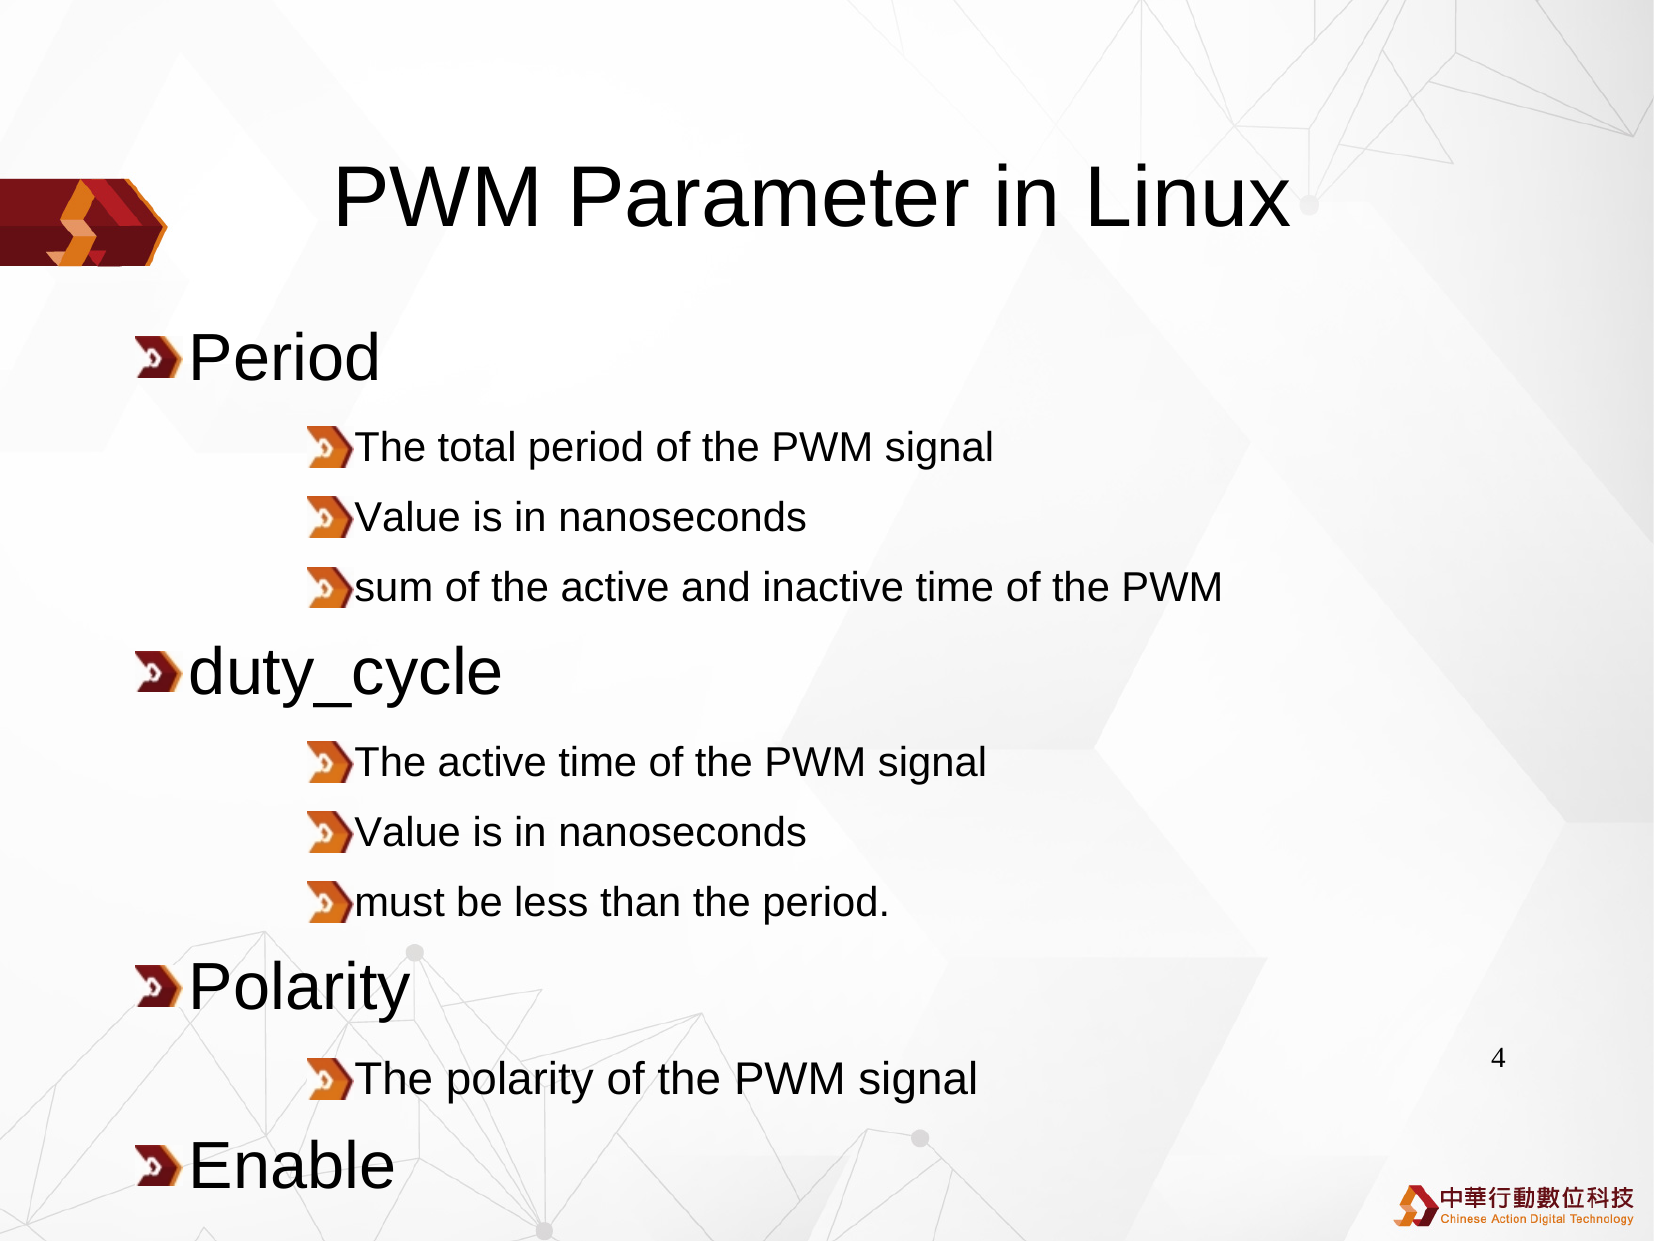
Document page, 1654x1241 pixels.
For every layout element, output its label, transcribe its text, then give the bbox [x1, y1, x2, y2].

title PWM Parameter in Linux [118, 112, 1506, 281]
picture [0, 0, 1654, 1241]
list Period The total period of the PWM signal Value is in nanoseconds sum of the active and inactive time of the PWM duty_cycle The active time of the PWM signal Value is in nanoseconds must be less than the period. Polarity The polarity of the PWM signal Enable [118, 319, 1571, 1203]
